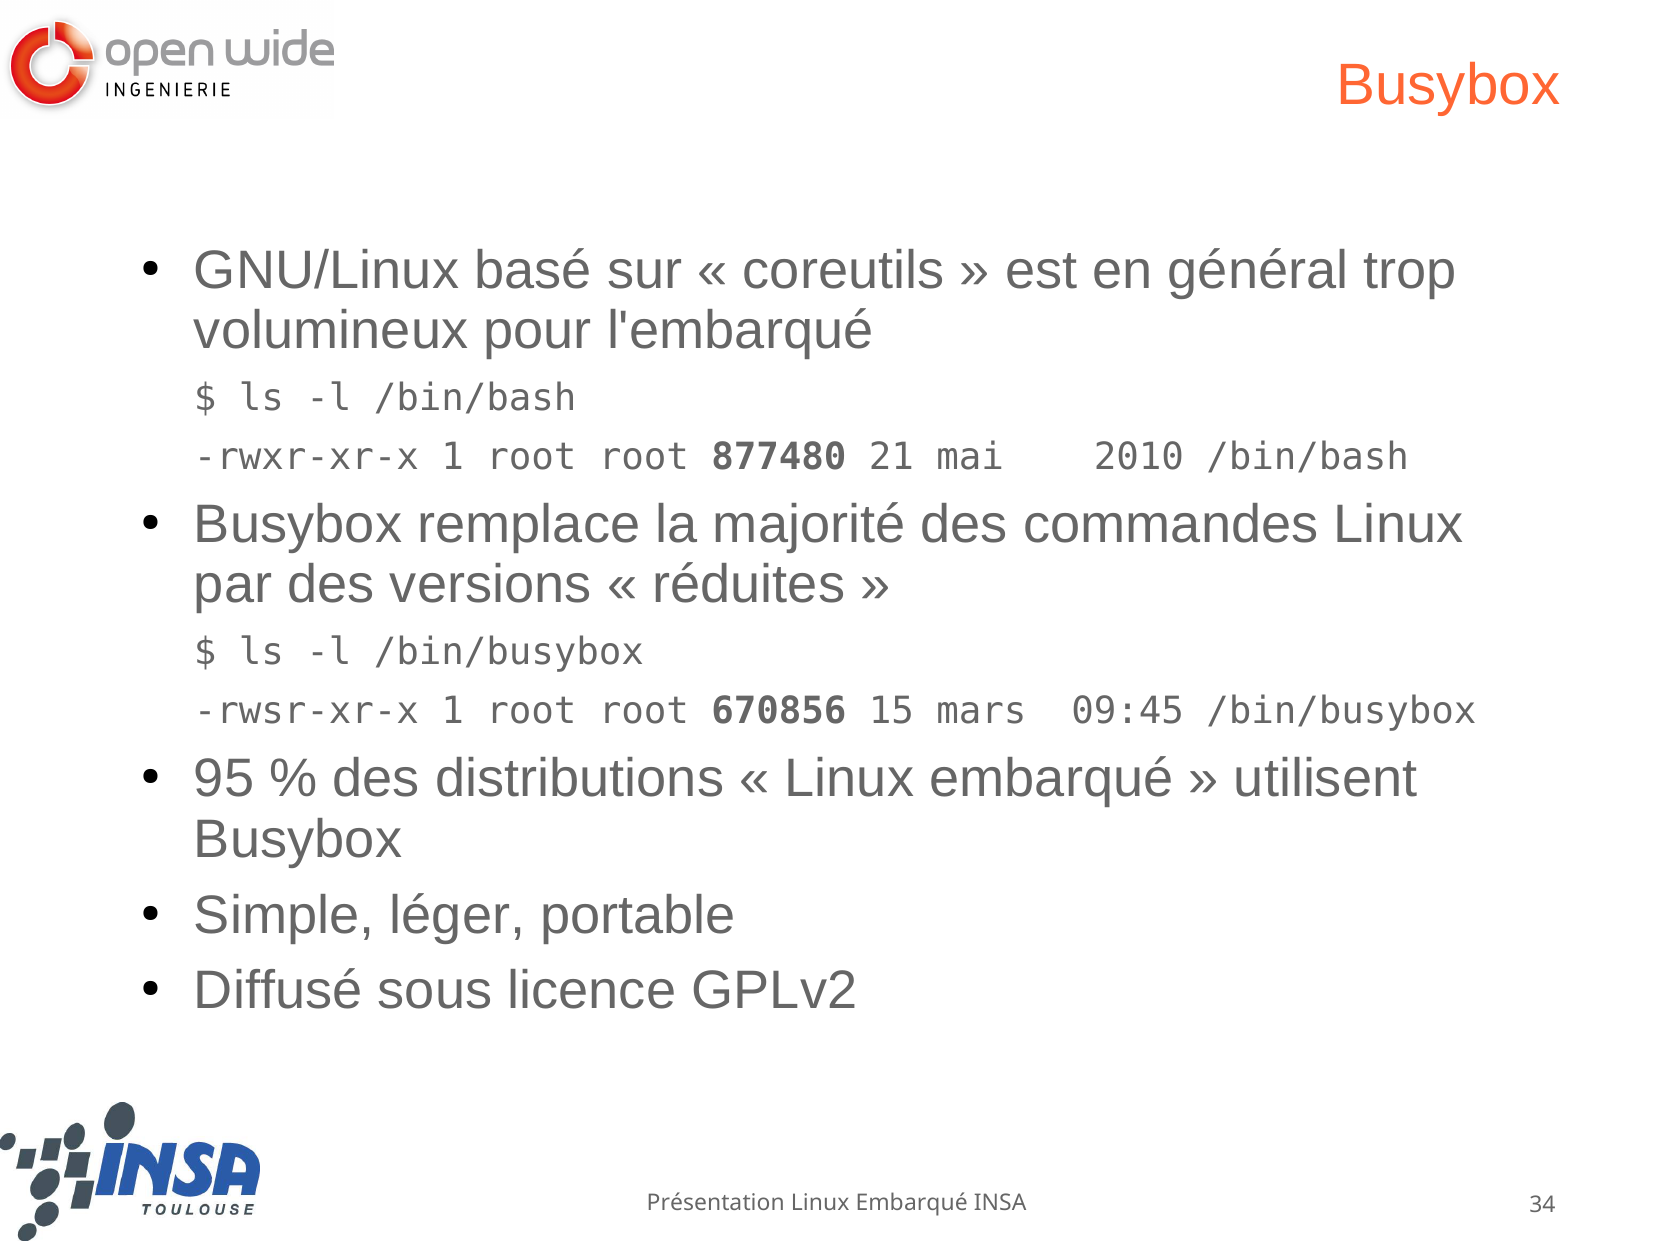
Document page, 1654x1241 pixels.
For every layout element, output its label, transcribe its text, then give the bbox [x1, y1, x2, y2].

title Busybox [602, 12, 1561, 157]
picture [0, 1102, 260, 1241]
list GNU/Linux basé sur « coreutils » est en général trop volumineux pour l'embarqué $ ls -l /bin/bash -rwxr-xr-x 1 root root 877480 21 mai 2010 /bin/bash Busybox remplace la majorité des commandes Linux par des versions « réduites » $ ls -l /bin/busybox -rwsr-xr-x 1 root root 670856 15 mars 09:45 /bin/busybox 95 % des distributions « Linux embarqué » utilisent Busybox Simple, léger, portable Diffusé sous licence GPLv2 [123, 239, 1536, 1110]
picture [0, 0, 334, 119]
